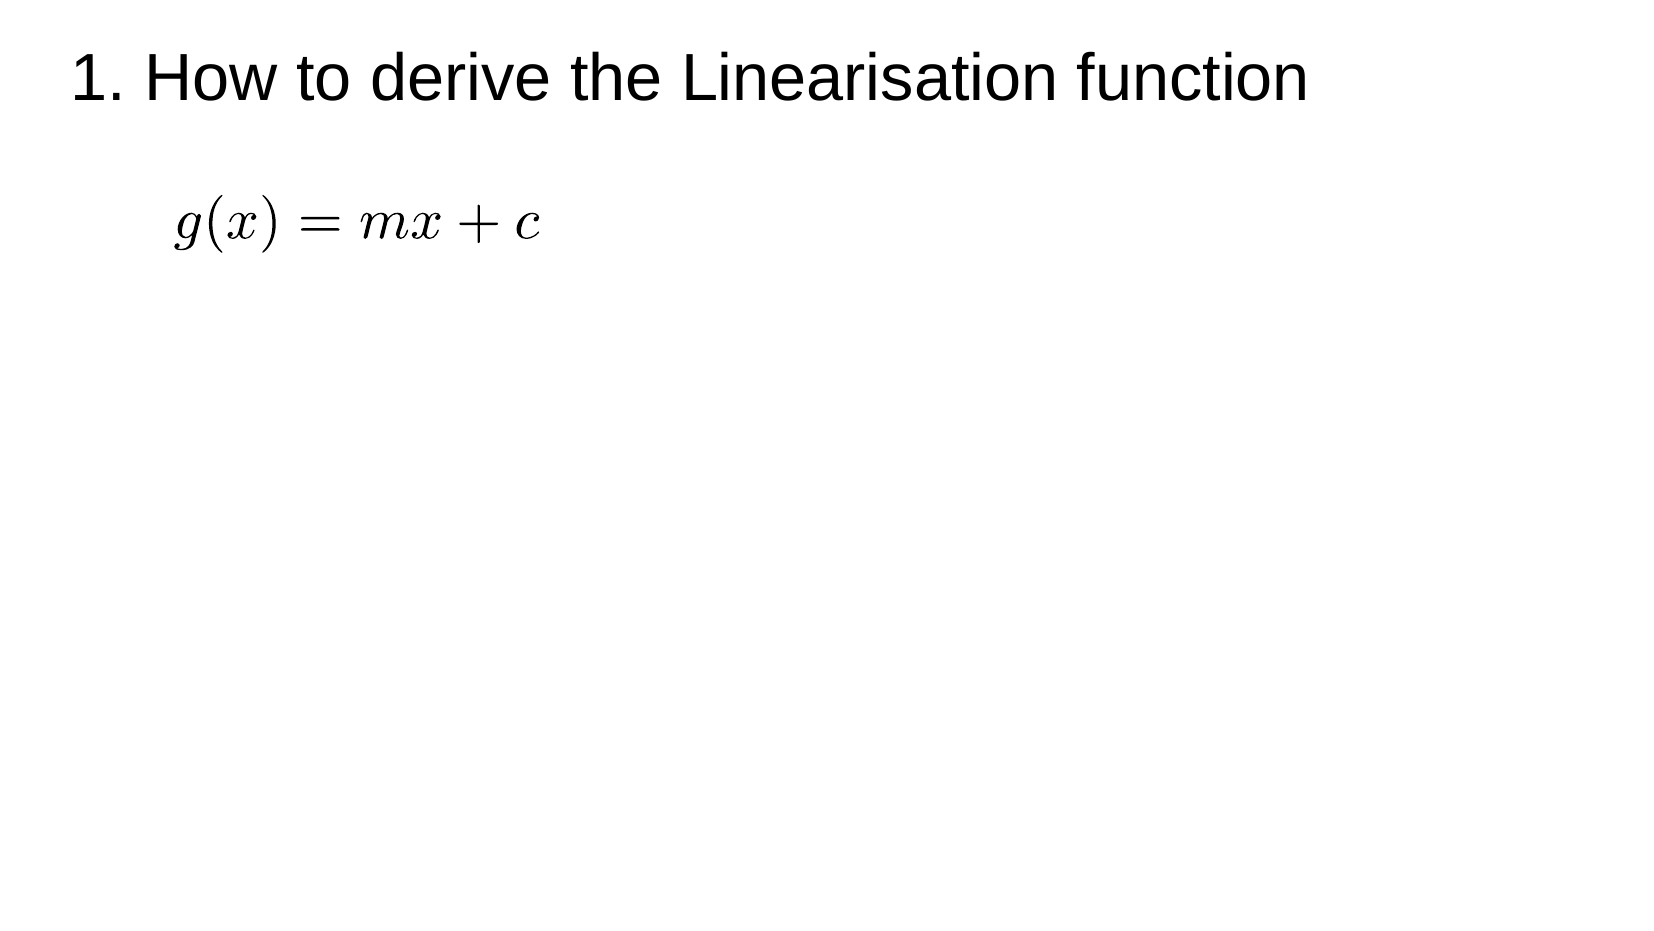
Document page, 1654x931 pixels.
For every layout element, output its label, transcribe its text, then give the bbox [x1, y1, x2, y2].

title 1. How to derive the Linearisation function [0, 0, 1654, 156]
text_box [174, 194, 540, 253]
